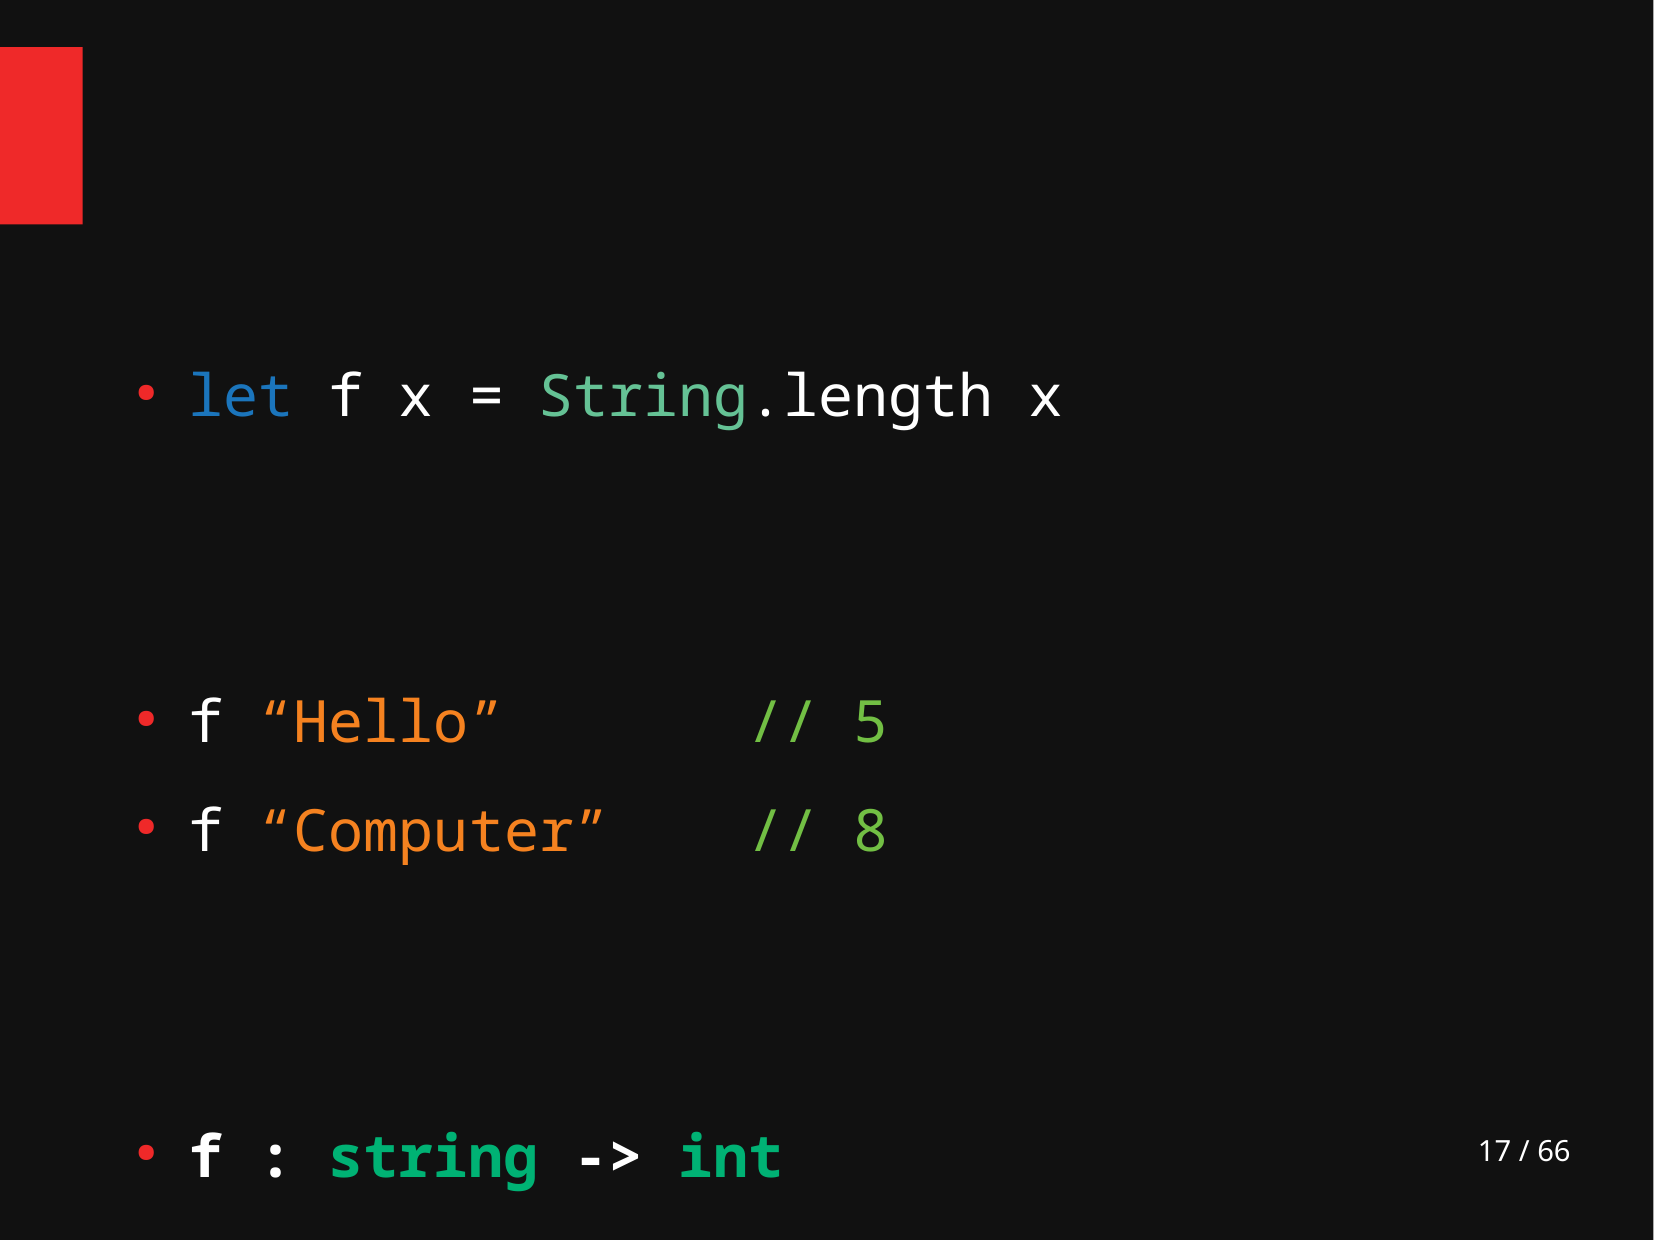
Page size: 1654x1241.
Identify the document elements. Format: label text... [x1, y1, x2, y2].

list let f x = String.length x f “Hello” // 5 f “Computer” // 8 f : string -> int [118, 354, 1536, 1074]
